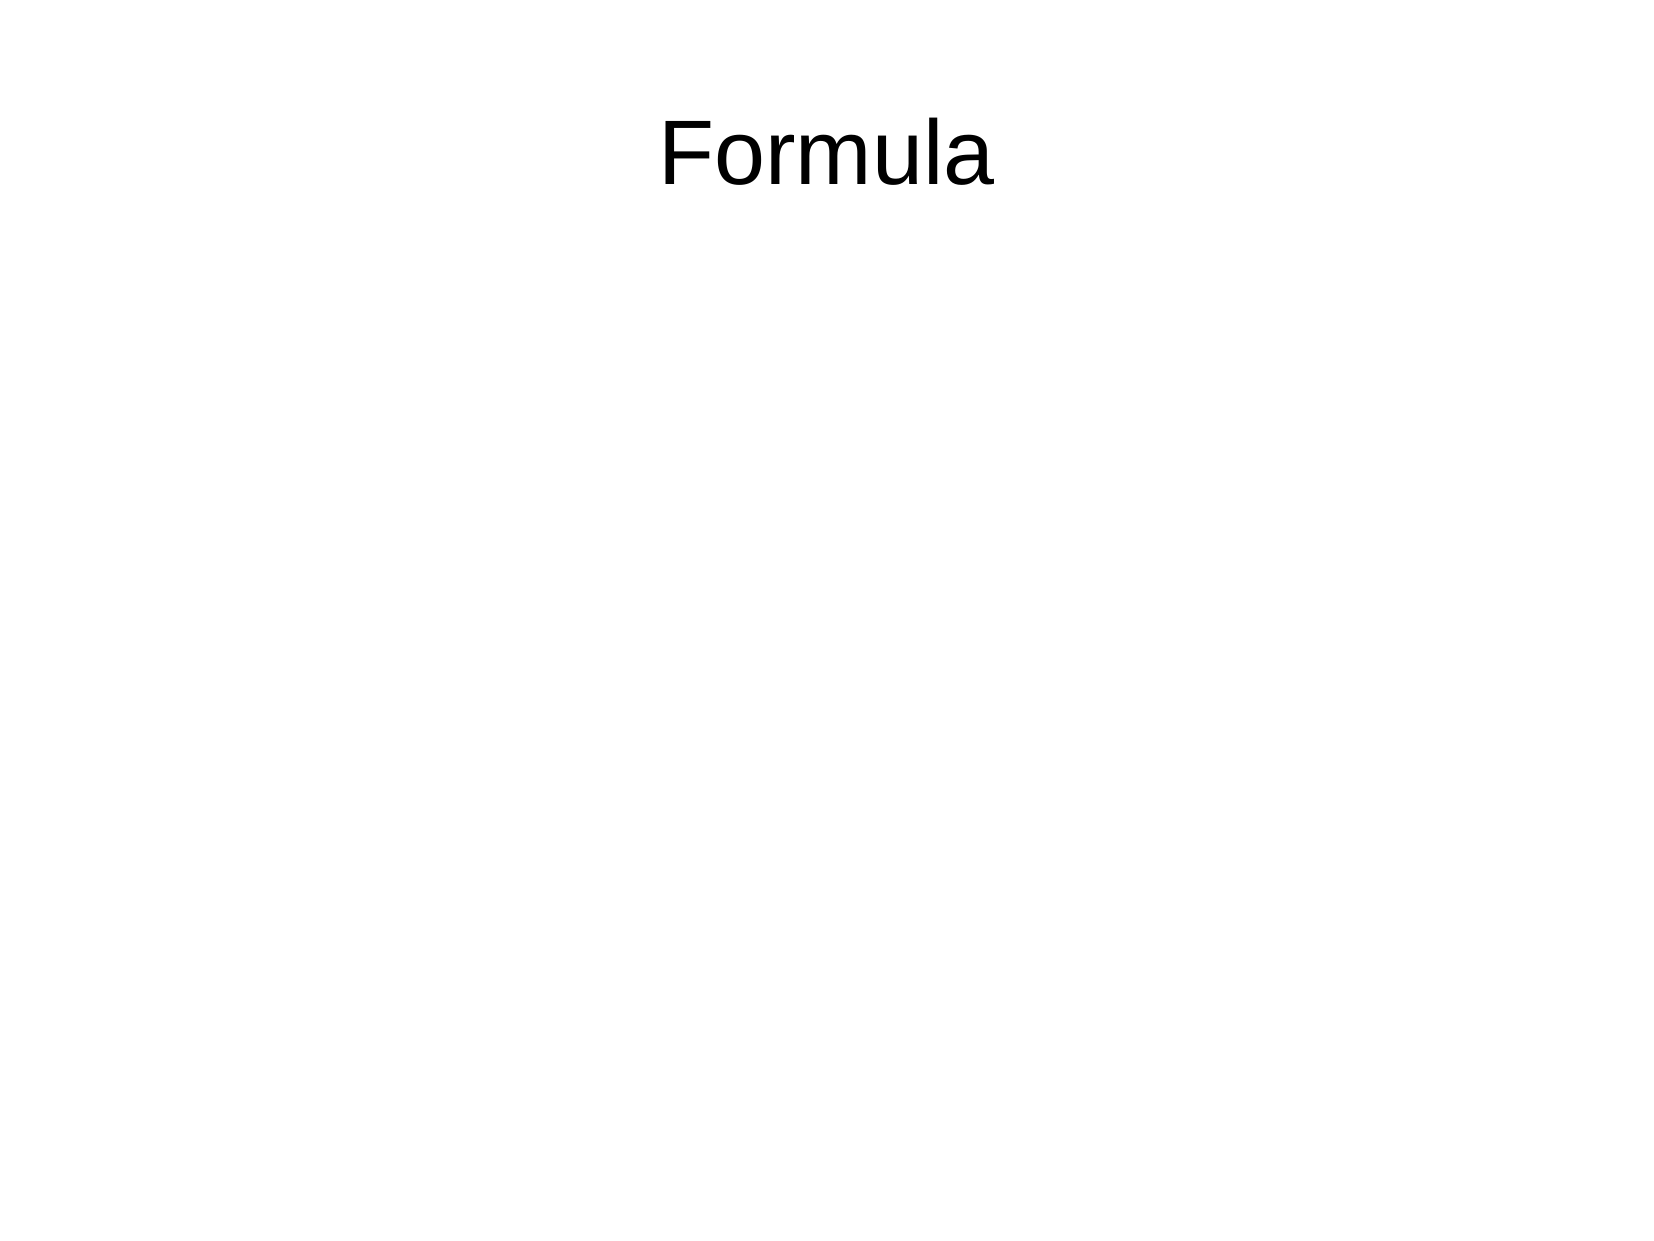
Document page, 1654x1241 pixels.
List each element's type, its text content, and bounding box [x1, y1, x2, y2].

title Formula [82, 49, 1571, 257]
